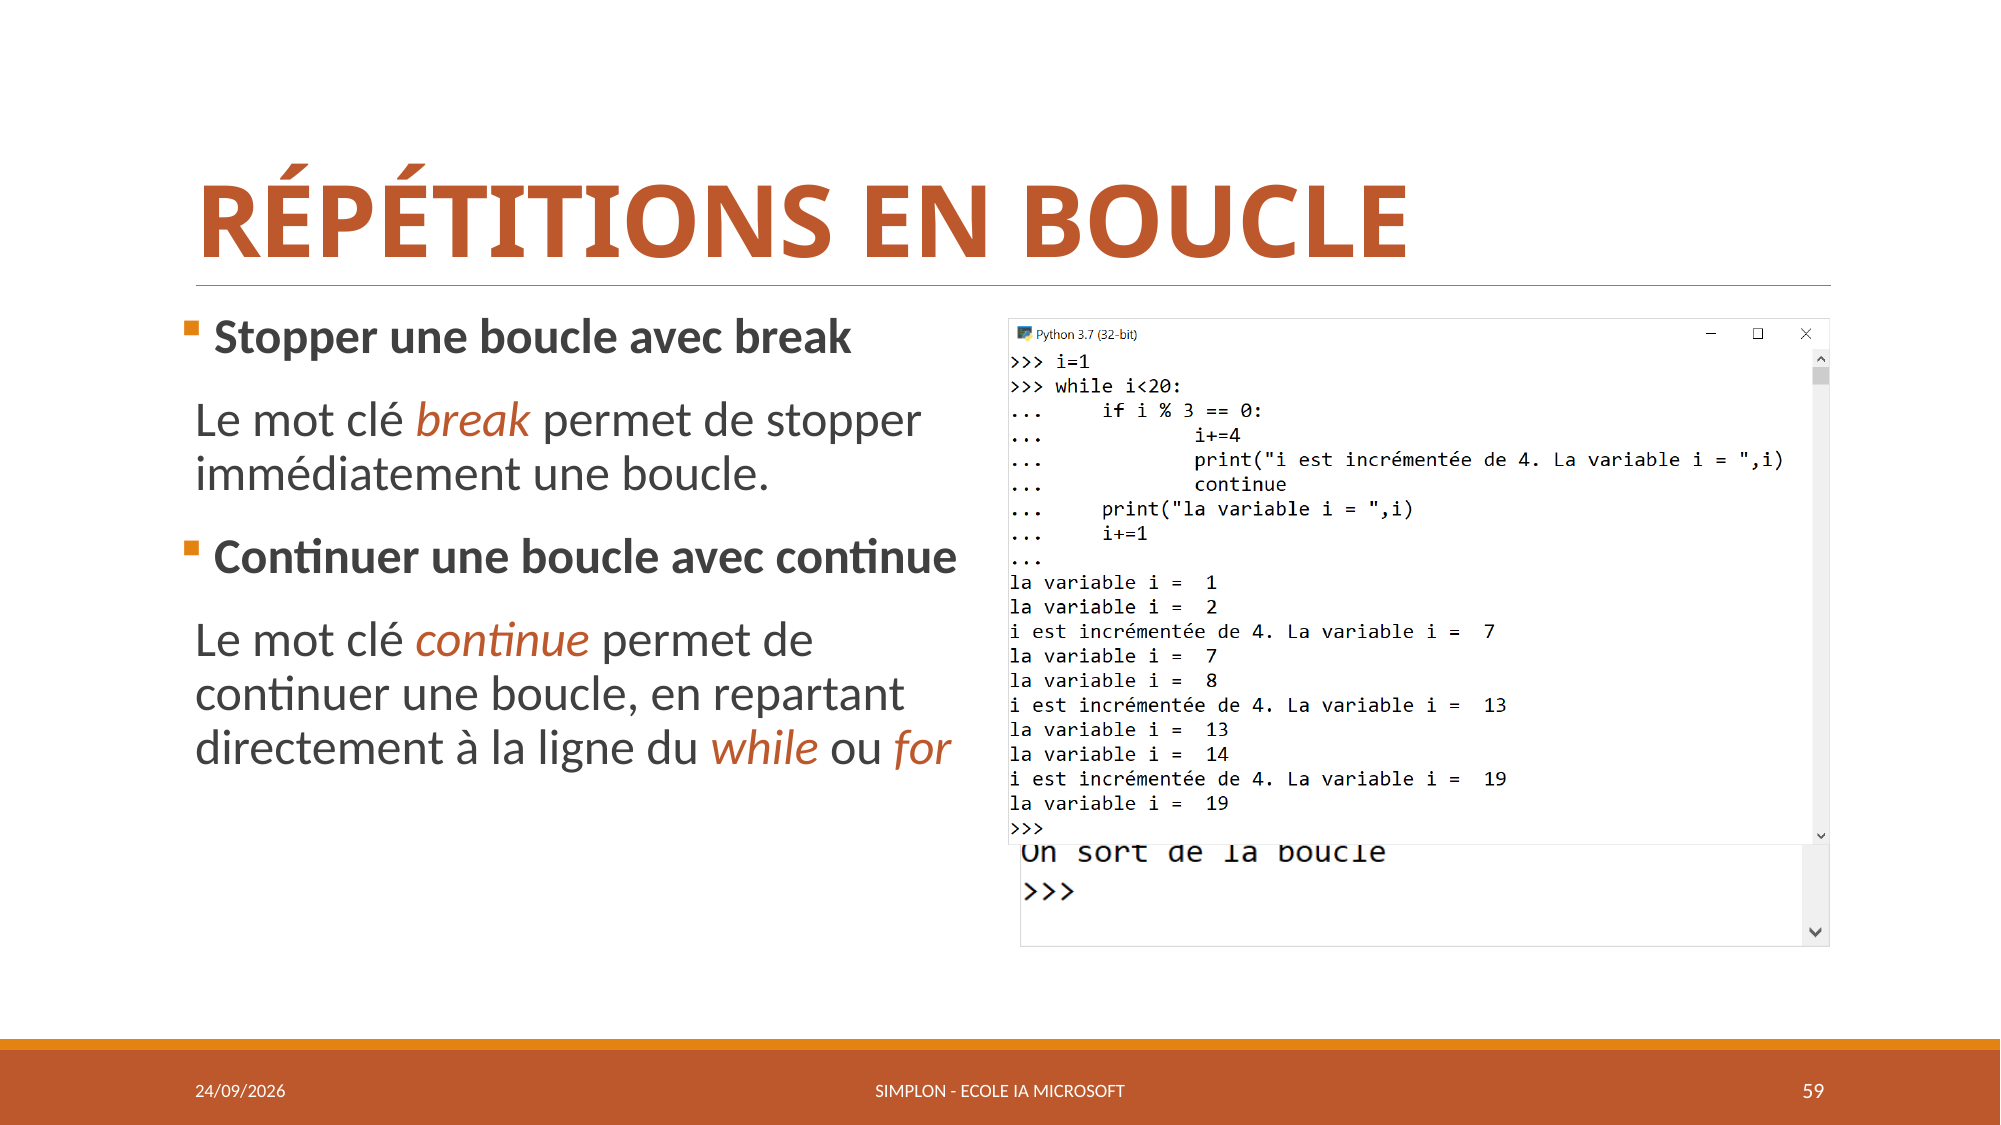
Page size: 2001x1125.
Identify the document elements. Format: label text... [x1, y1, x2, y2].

title RÉPÉTITIONS EN BOUCLE [180, 47, 1830, 285]
picture [1008, 318, 1830, 947]
slide_number <numéro> [1624, 1059, 1840, 1120]
slide_number 16/01/2020 [180, 1059, 586, 1120]
footer Simplon - Ecole IA Microsoft [604, 1059, 1396, 1120]
list Stopper une boucle avec break Le mot clé break permet de stopper immédiatement une boucle. Continuer une boucle avec continue Le mot clé continue permet de continuer une boucle, en repartant directement à la ligne du while ou for [180, 302, 990, 963]
